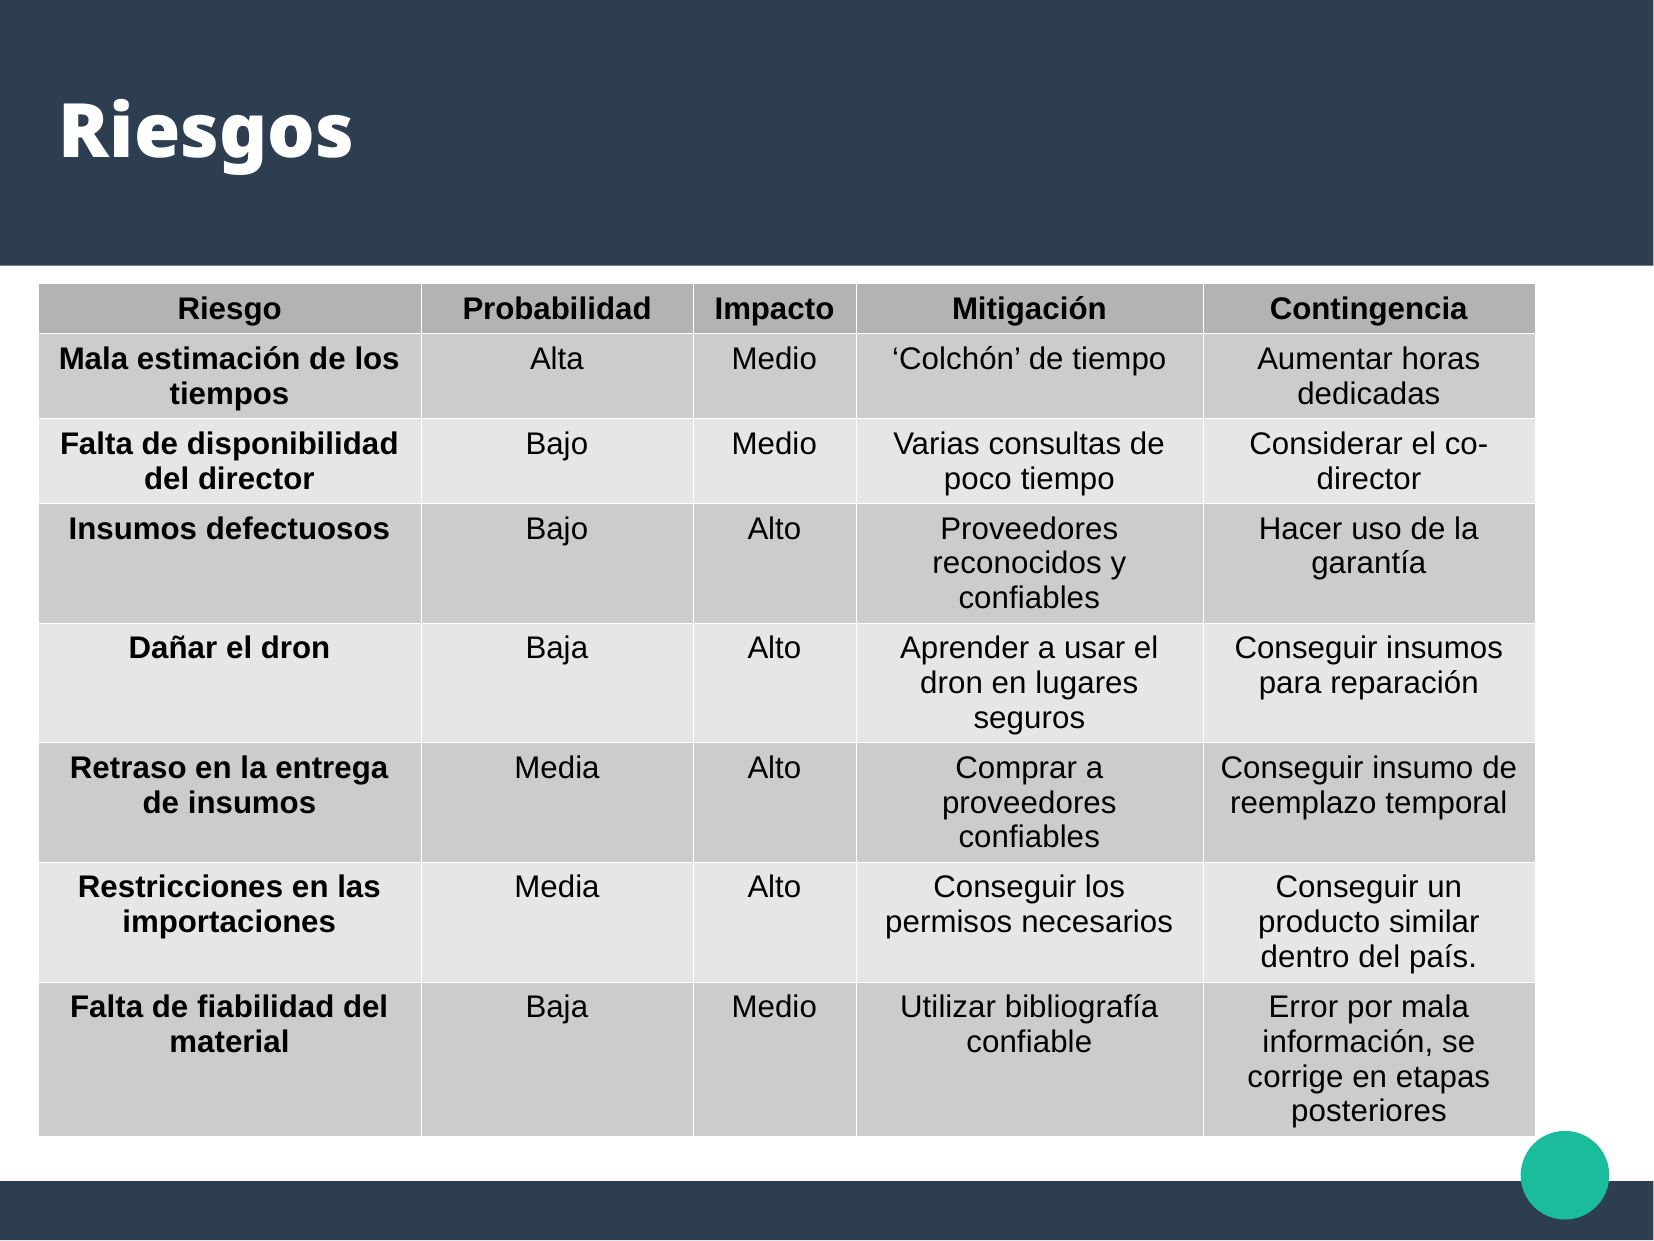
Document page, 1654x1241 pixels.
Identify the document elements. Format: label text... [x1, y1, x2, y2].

table_cell Considerar el co-director [1204, 419, 1535, 503]
table_cell Conseguir insumos para reparación [1204, 624, 1535, 742]
table_cell Alto [694, 504, 856, 623]
table_cell Dañar el dron [39, 624, 421, 742]
table_cell Medio [694, 983, 856, 1136]
table_cell Insumos defectuosos [39, 504, 421, 623]
table_cell Medio [694, 419, 856, 503]
table_cell Restricciones en las importaciones [39, 863, 421, 982]
table_cell Baja [422, 624, 693, 742]
table_cell ‘Colchón’ de tiempo [857, 334, 1203, 418]
table_cell Comprar a proveedores confiables [857, 743, 1203, 862]
table_cell Conseguir un producto similar dentro del país. [1204, 863, 1535, 982]
table_cell Alta [422, 334, 693, 418]
table_cell Media [422, 863, 693, 982]
table_header Probabilidad [422, 284, 693, 333]
table_header Contingencia [1204, 284, 1535, 333]
table_cell Bajo [422, 504, 693, 623]
table_cell Alto [694, 863, 856, 982]
table_cell Varias consultas de poco tiempo [857, 419, 1203, 503]
table_cell Retraso en la entrega de insumos [39, 743, 421, 862]
table_cell Baja [422, 983, 693, 1136]
table_cell Alto [694, 743, 856, 862]
table_cell Medio [694, 334, 856, 418]
table_cell Falta de fiabilidad del material [39, 983, 421, 1136]
table_cell Bajo [422, 419, 693, 503]
table_header Riesgo [39, 284, 421, 333]
table_cell Falta de disponibilidad del director [39, 419, 421, 503]
table_header Mitigación [857, 284, 1203, 333]
table_cell Media [422, 743, 693, 862]
table_cell Aprender a usar el dron en lugares seguros [857, 624, 1203, 742]
table_cell Mala estimación de los tiempos [39, 334, 421, 418]
table_cell Error por mala información, se corrige en etapas posteriores [1204, 983, 1535, 1136]
table_cell Hacer uso de la garantía [1204, 504, 1535, 623]
table_cell Conseguir insumo de reemplazo temporal [1204, 743, 1535, 862]
table_cell Alto [694, 624, 856, 742]
table_cell Proveedores reconocidos y confiables [857, 504, 1203, 623]
table_cell Aumentar horas dedicadas [1204, 334, 1535, 418]
title Riesgos [59, 49, 1595, 207]
table_cell Utilizar bibliografía confiable [857, 983, 1203, 1136]
table_header Impacto [694, 284, 856, 333]
table_cell Conseguir los permisos necesarios [857, 863, 1203, 982]
